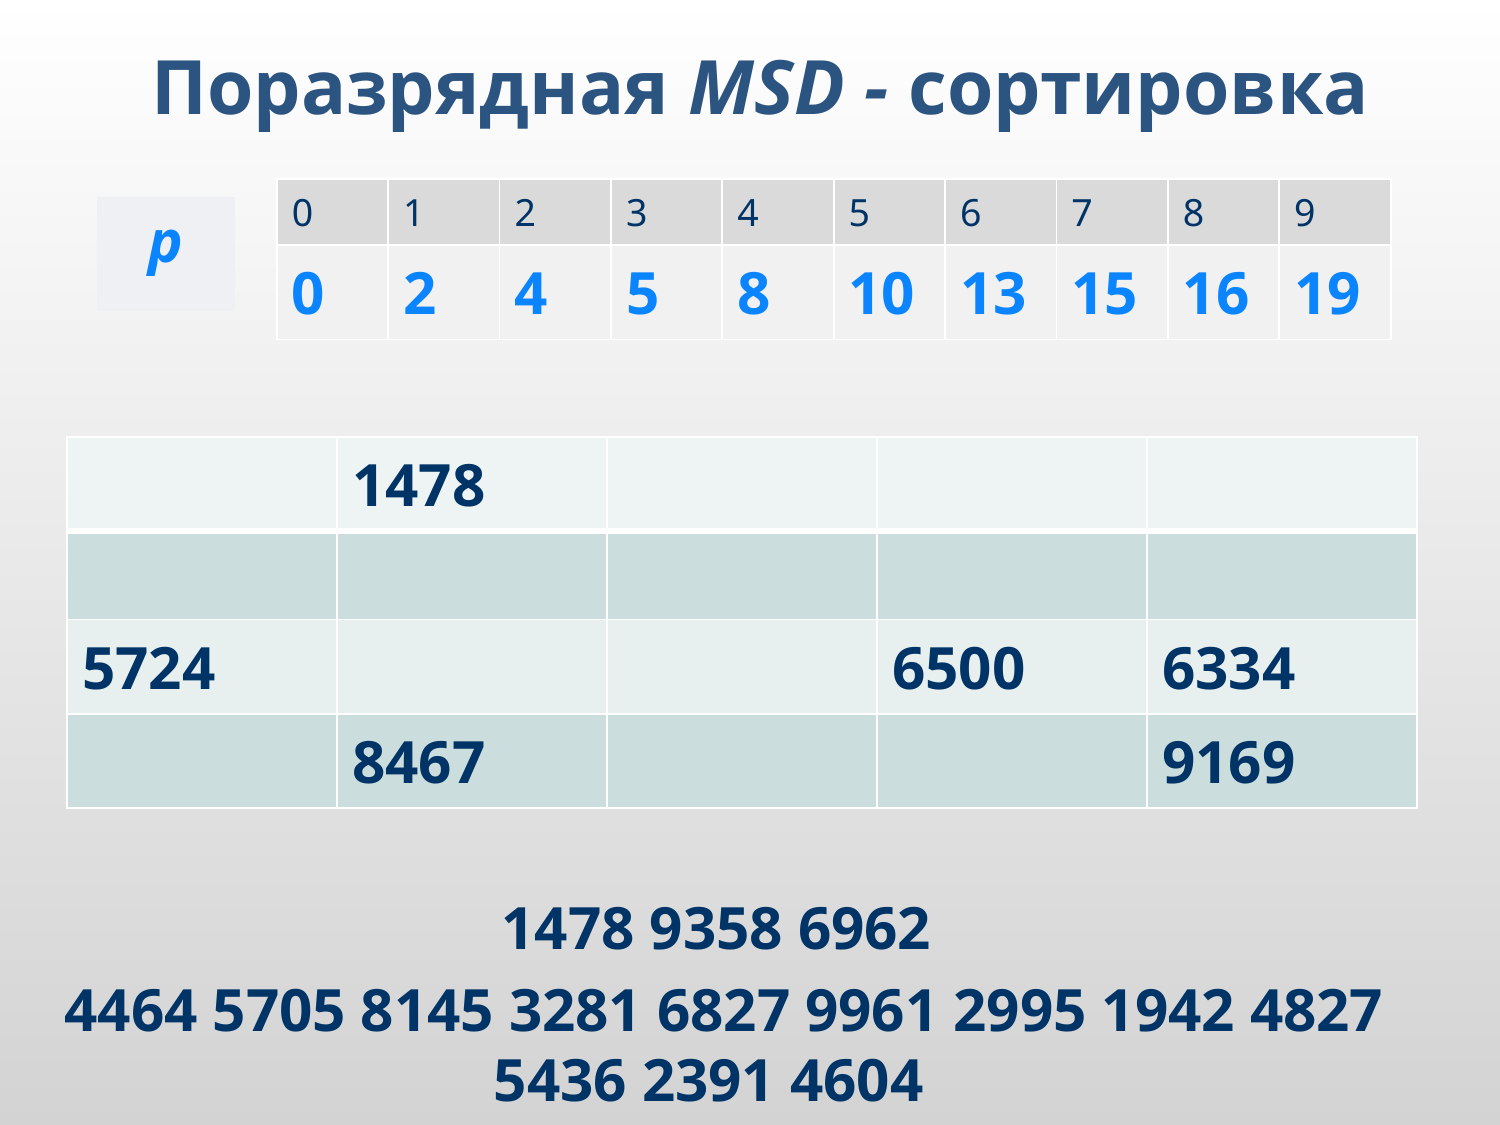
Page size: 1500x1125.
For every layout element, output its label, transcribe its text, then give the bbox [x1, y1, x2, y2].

table_cell [1148, 534, 1416, 619]
table_header 8 [1169, 180, 1278, 244]
table_cell 15 [1057, 246, 1167, 339]
table_cell [68, 715, 336, 807]
table_header [878, 438, 1146, 528]
table_cell [338, 534, 606, 619]
table_cell 8 [723, 246, 833, 339]
table_header 7 [1057, 180, 1167, 244]
table_cell 5724 [68, 620, 336, 713]
table_cell [608, 620, 876, 713]
table_cell [878, 534, 1146, 619]
text_box Поразрядная MSD - сортировка [85, 47, 1436, 123]
table_header 6 [946, 180, 1056, 244]
table_cell 16 [1169, 246, 1278, 339]
table_header [68, 438, 336, 528]
table_cell 19 [1280, 246, 1390, 339]
table_cell 13 [946, 246, 1056, 339]
table_header 1478 [338, 438, 606, 528]
table_header 4 [723, 180, 833, 244]
table_cell 0 [278, 246, 387, 339]
text_box p [97, 197, 235, 311]
table_cell 10 [835, 246, 944, 339]
table_cell 2 [389, 246, 499, 339]
text_box 1478 9358 6962 4464 5705 8145 3281 6827 9961 2995 1942 4827 5436 2391 4604 [0, 883, 1433, 1121]
table_cell 4 [500, 246, 610, 339]
table_cell [338, 620, 606, 713]
table_cell 8467 [338, 715, 606, 807]
table_cell [878, 715, 1146, 807]
table_cell 9169 [1148, 715, 1416, 807]
table_cell [608, 715, 876, 807]
table_header 3 [612, 180, 721, 244]
table_header [608, 438, 876, 528]
table_cell [68, 534, 336, 619]
table_cell 6500 [878, 620, 1146, 713]
table_header [1148, 438, 1416, 528]
table_header 0 [278, 180, 387, 244]
table_cell [608, 534, 876, 619]
table_cell 5 [612, 246, 721, 339]
table_cell 6334 [1148, 620, 1416, 713]
table_header 9 [1280, 180, 1390, 244]
table_header 1 [389, 180, 499, 244]
table_header 5 [835, 180, 944, 244]
table_header 2 [500, 180, 610, 244]
